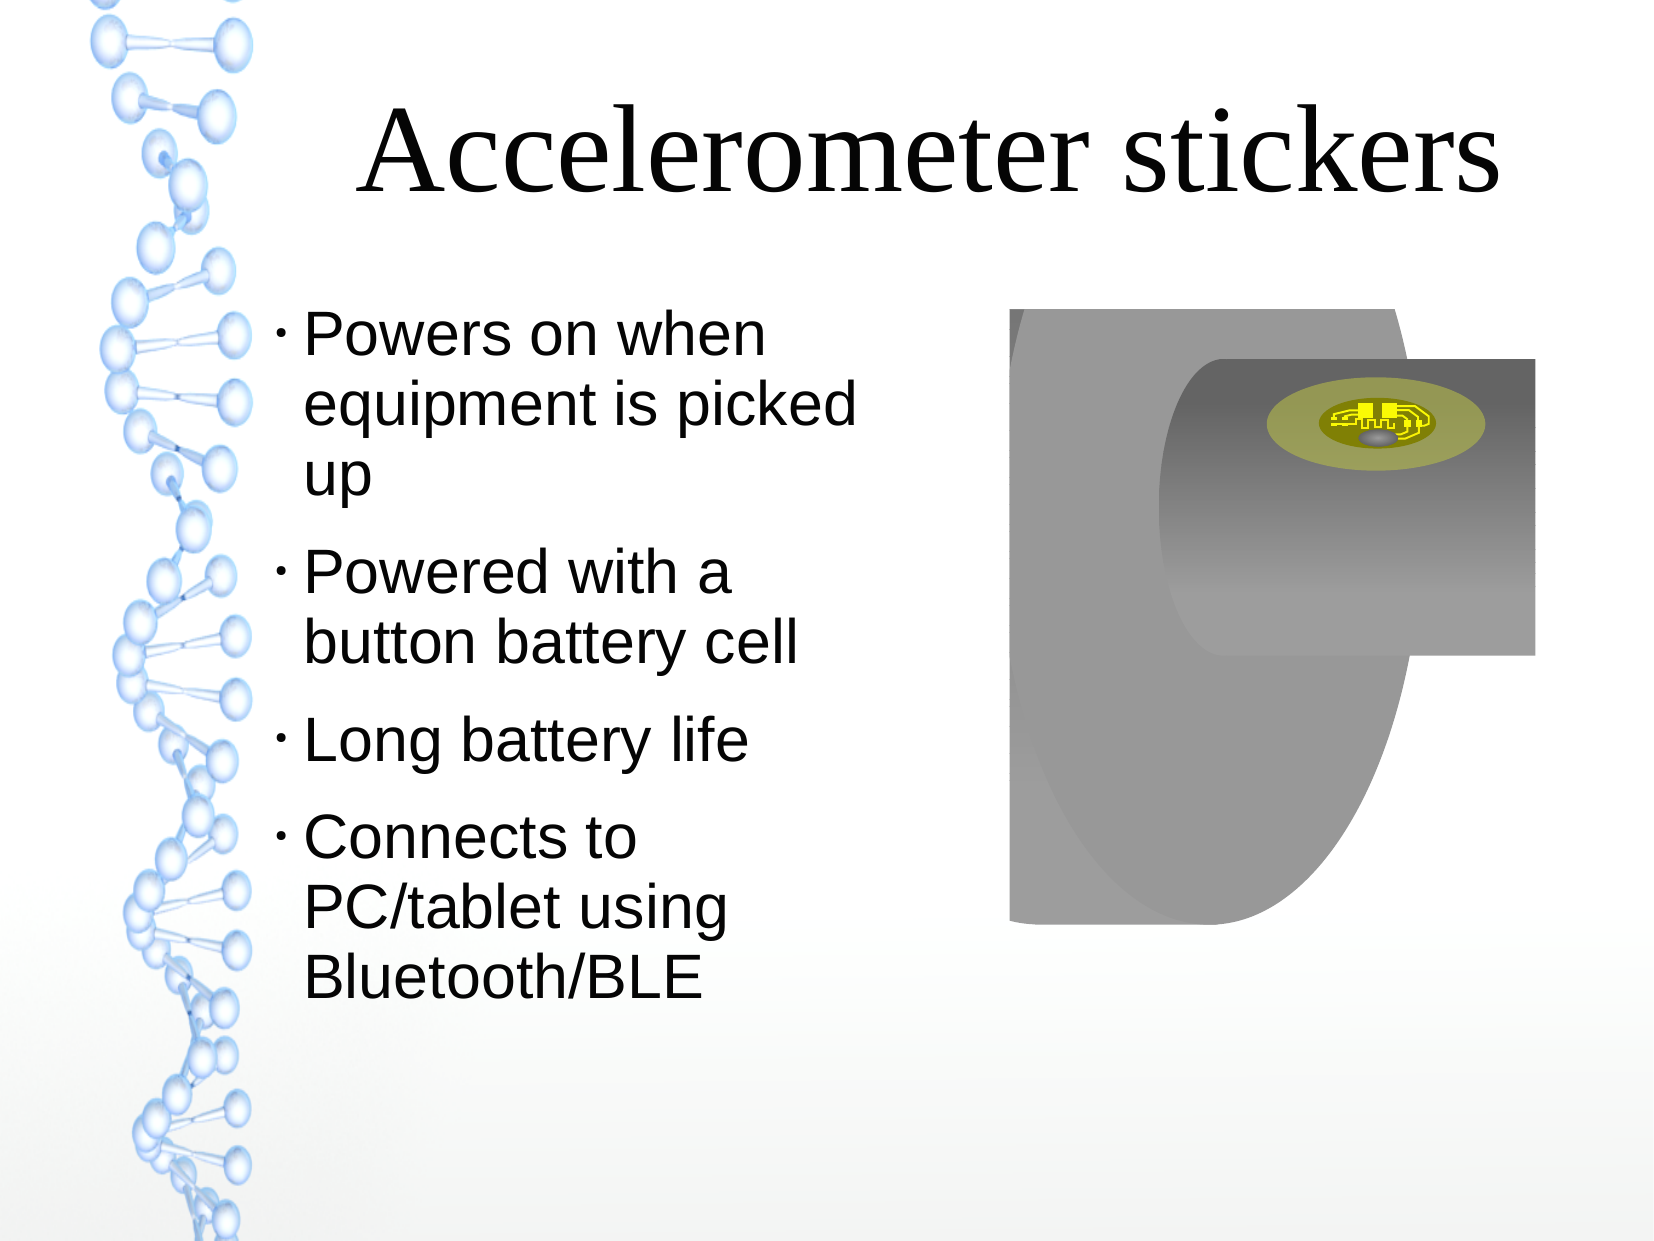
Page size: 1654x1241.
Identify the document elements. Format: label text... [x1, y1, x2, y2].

picture [0, 0, 1654, 1241]
title Accelerometer stickers [265, 47, 1595, 252]
list Powers on when equipment is picked up Powered with a button battery cell Long battery life Connects to PC/tablet using Bluetooth/BLE [265, 299, 915, 1019]
